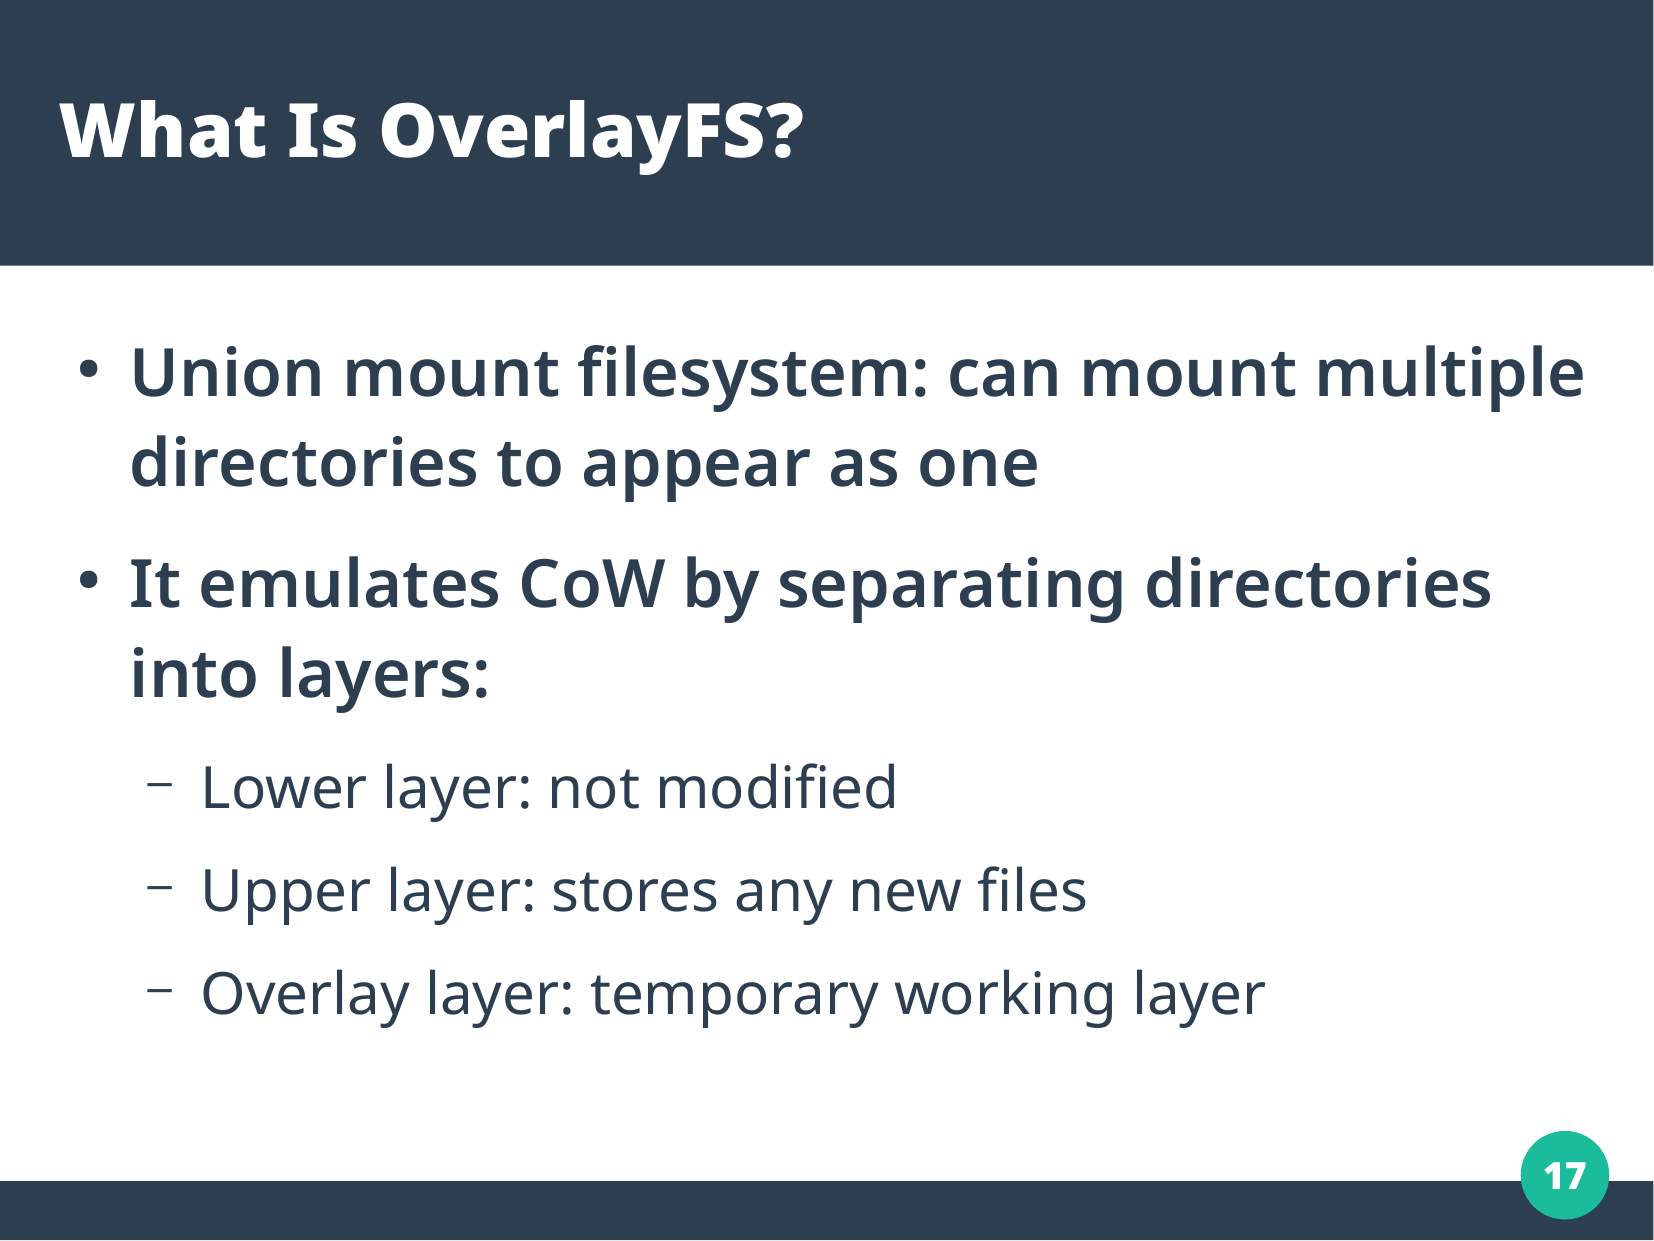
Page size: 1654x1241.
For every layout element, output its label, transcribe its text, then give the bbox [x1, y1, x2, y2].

list Union mount filesystem: can mount multiple directories to appear as one It emulates CoW by separating directories into layers: Lower layer: not modified Upper layer: stores any new files Overlay layer: temporary working layer [59, 324, 1595, 1152]
title What Is OverlayFS? [59, 49, 1595, 207]
